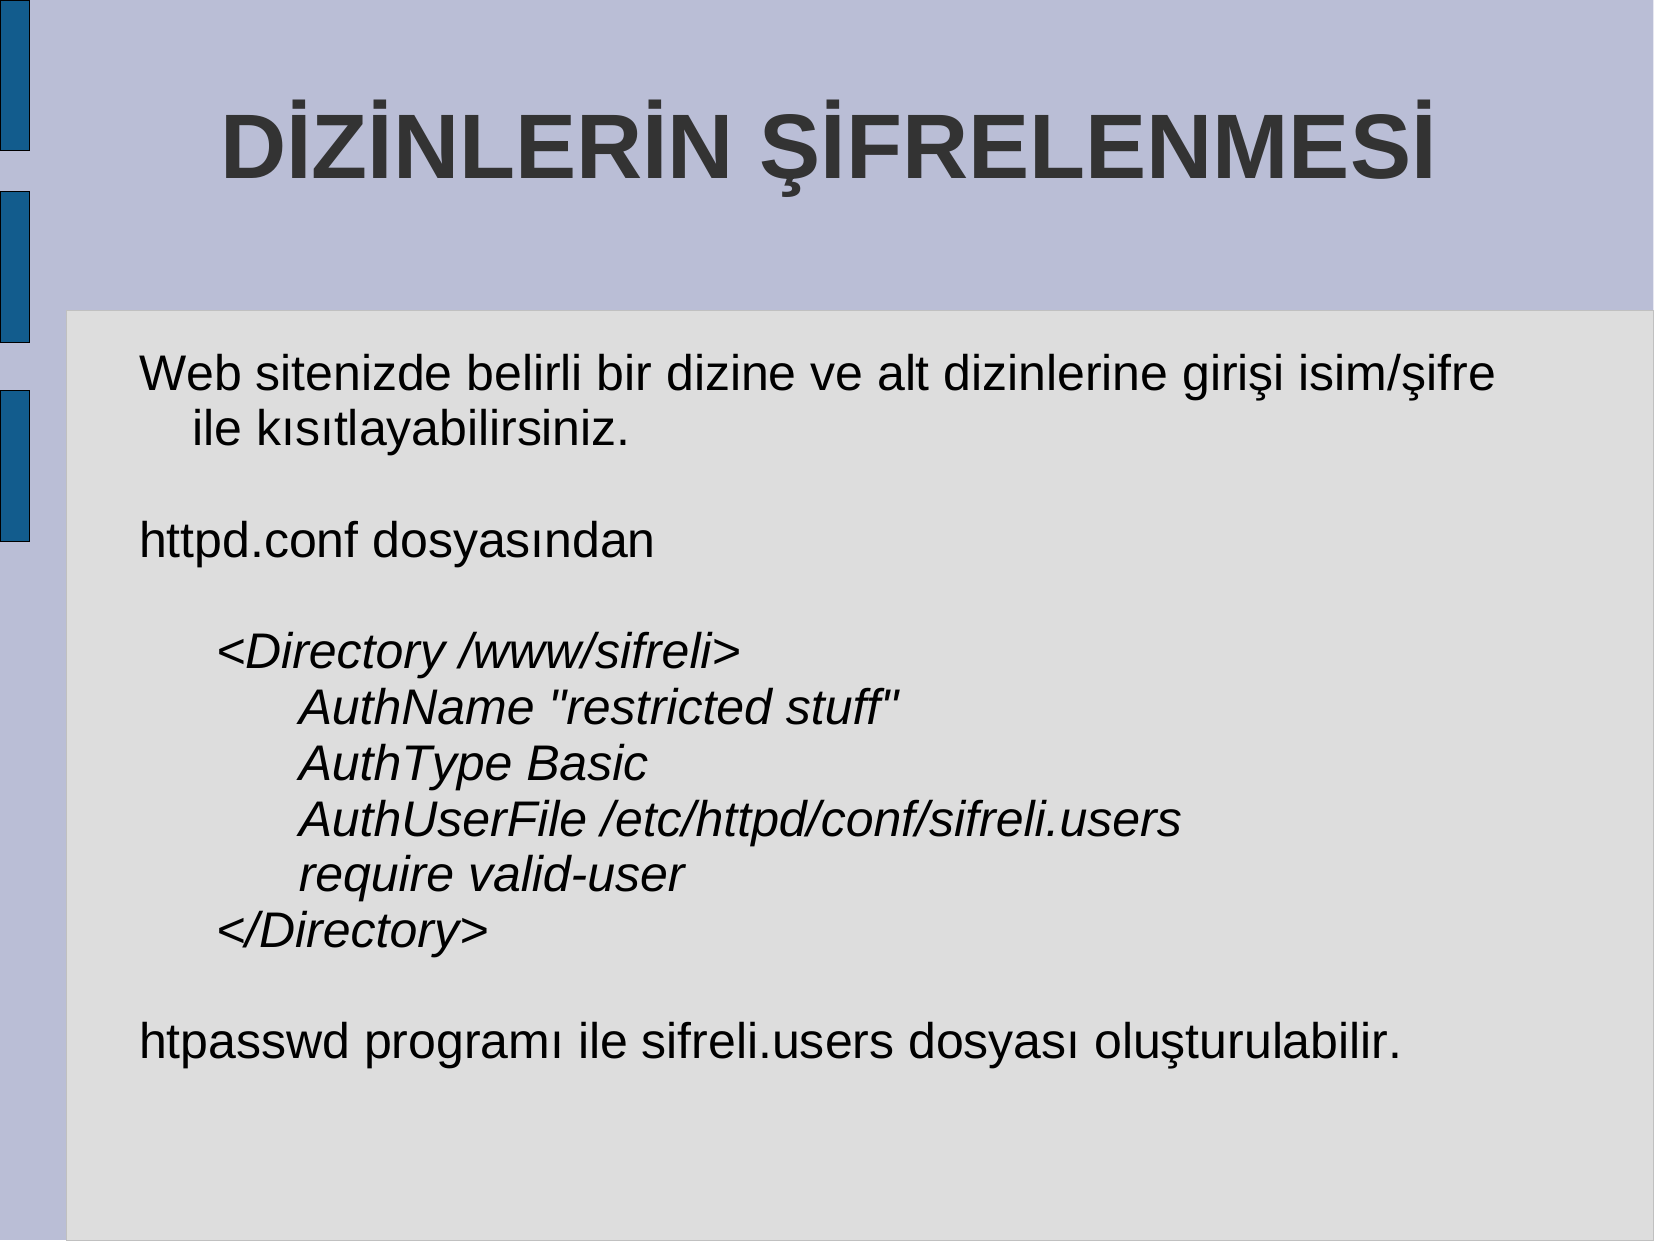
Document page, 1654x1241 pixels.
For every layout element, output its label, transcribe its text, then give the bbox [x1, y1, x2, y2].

list Web sitenizde belirli bir dizine ve alt dizinlerine girişi isim/şifre ile kısıtlayabilirsiniz. httpd.conf dosyasından <Directory /www/sifreli> AuthName "restricted stuff" AuthType Basic AuthUserFile /etc/httpd/conf/sifreli.users require valid-user </Directory> htpasswd programı ile sifreli.users dosyası oluşturulabilir. [121, 344, 1534, 1161]
title DİZİNLERİN ŞİFRELENMESİ [123, 88, 1536, 410]
